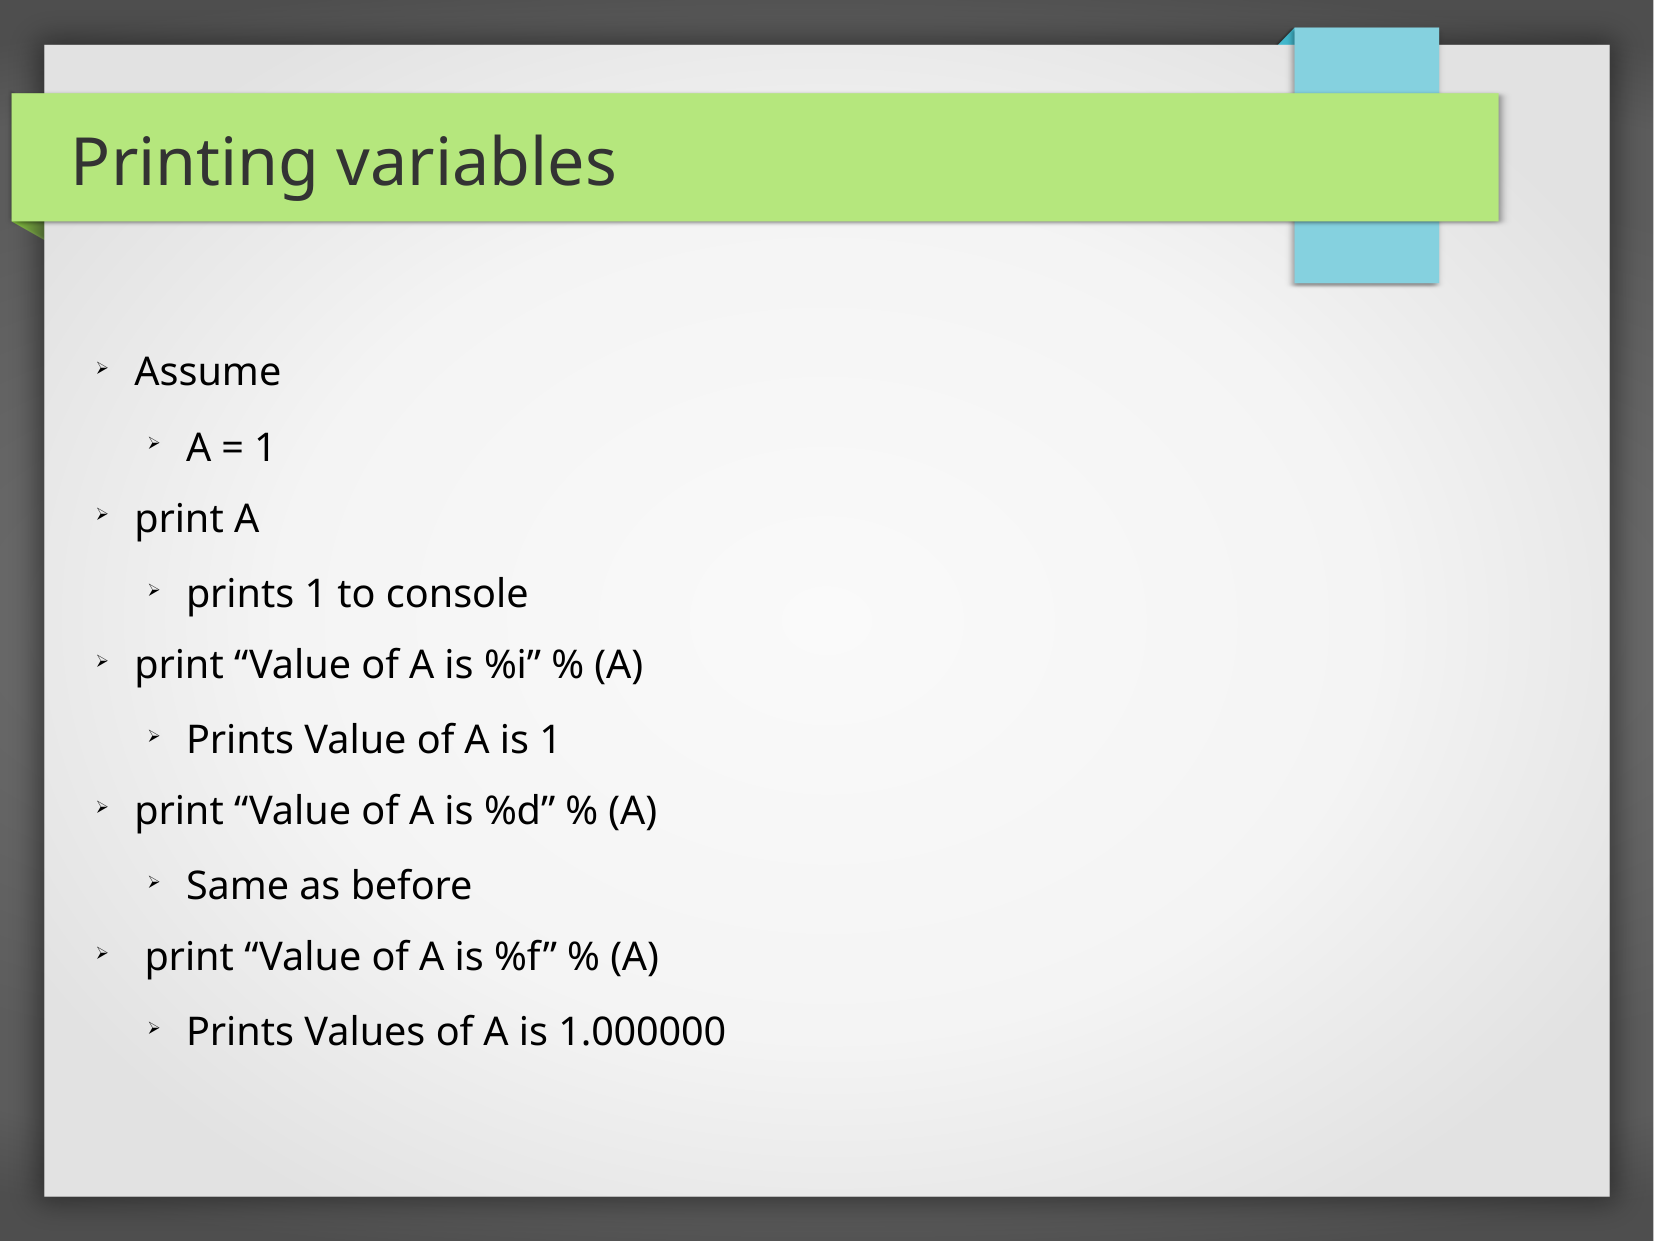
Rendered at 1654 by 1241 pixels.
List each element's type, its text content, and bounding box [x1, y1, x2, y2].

picture [0, 0, 1654, 1241]
title Printing variables [70, 106, 1229, 213]
list Assume A = 1 print A prints 1 to console print “Value of A is %i” % (A) Prints Value of A is 1 print “Value of A is %d” % (A) Same as before print “Value of A is %f” % (A) Prints Values of A is 1.000000 [82, 343, 1538, 1063]
